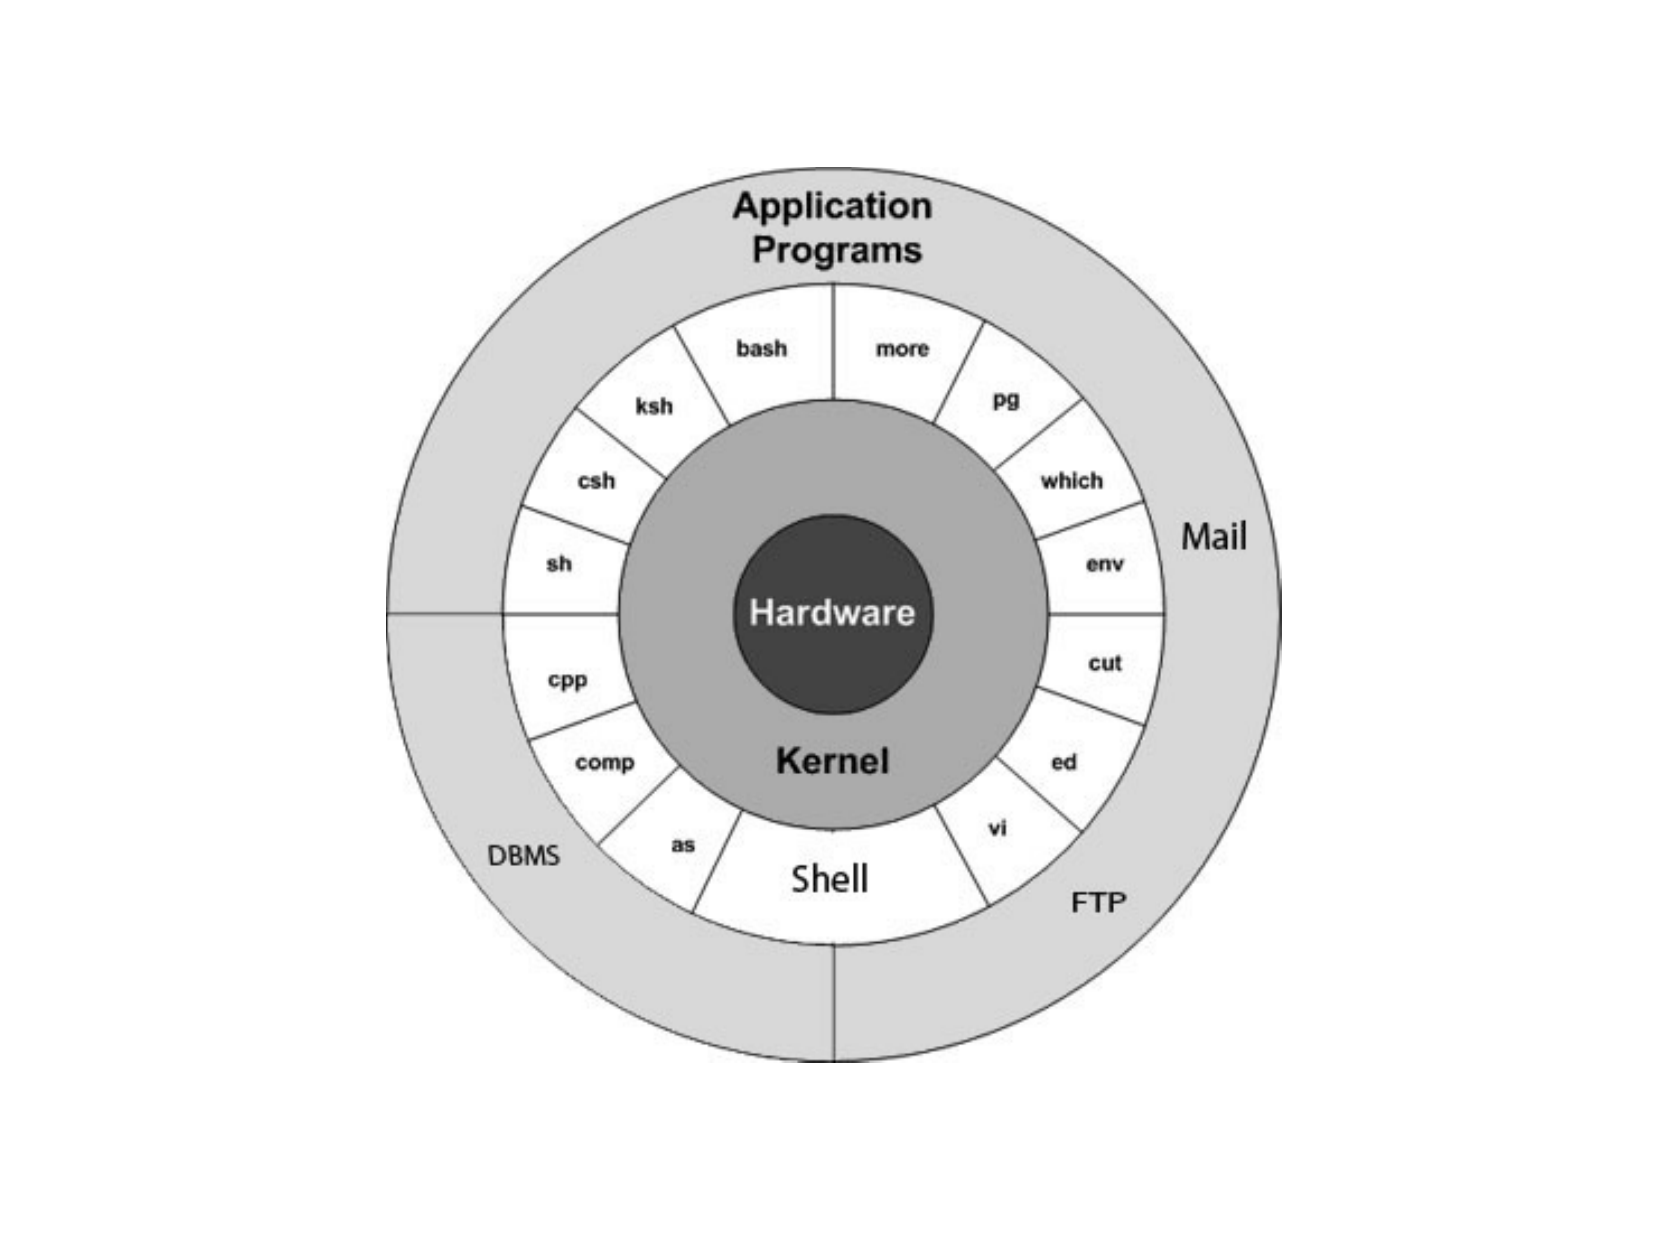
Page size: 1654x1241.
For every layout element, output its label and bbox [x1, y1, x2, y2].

picture [386, 167, 1282, 1063]
